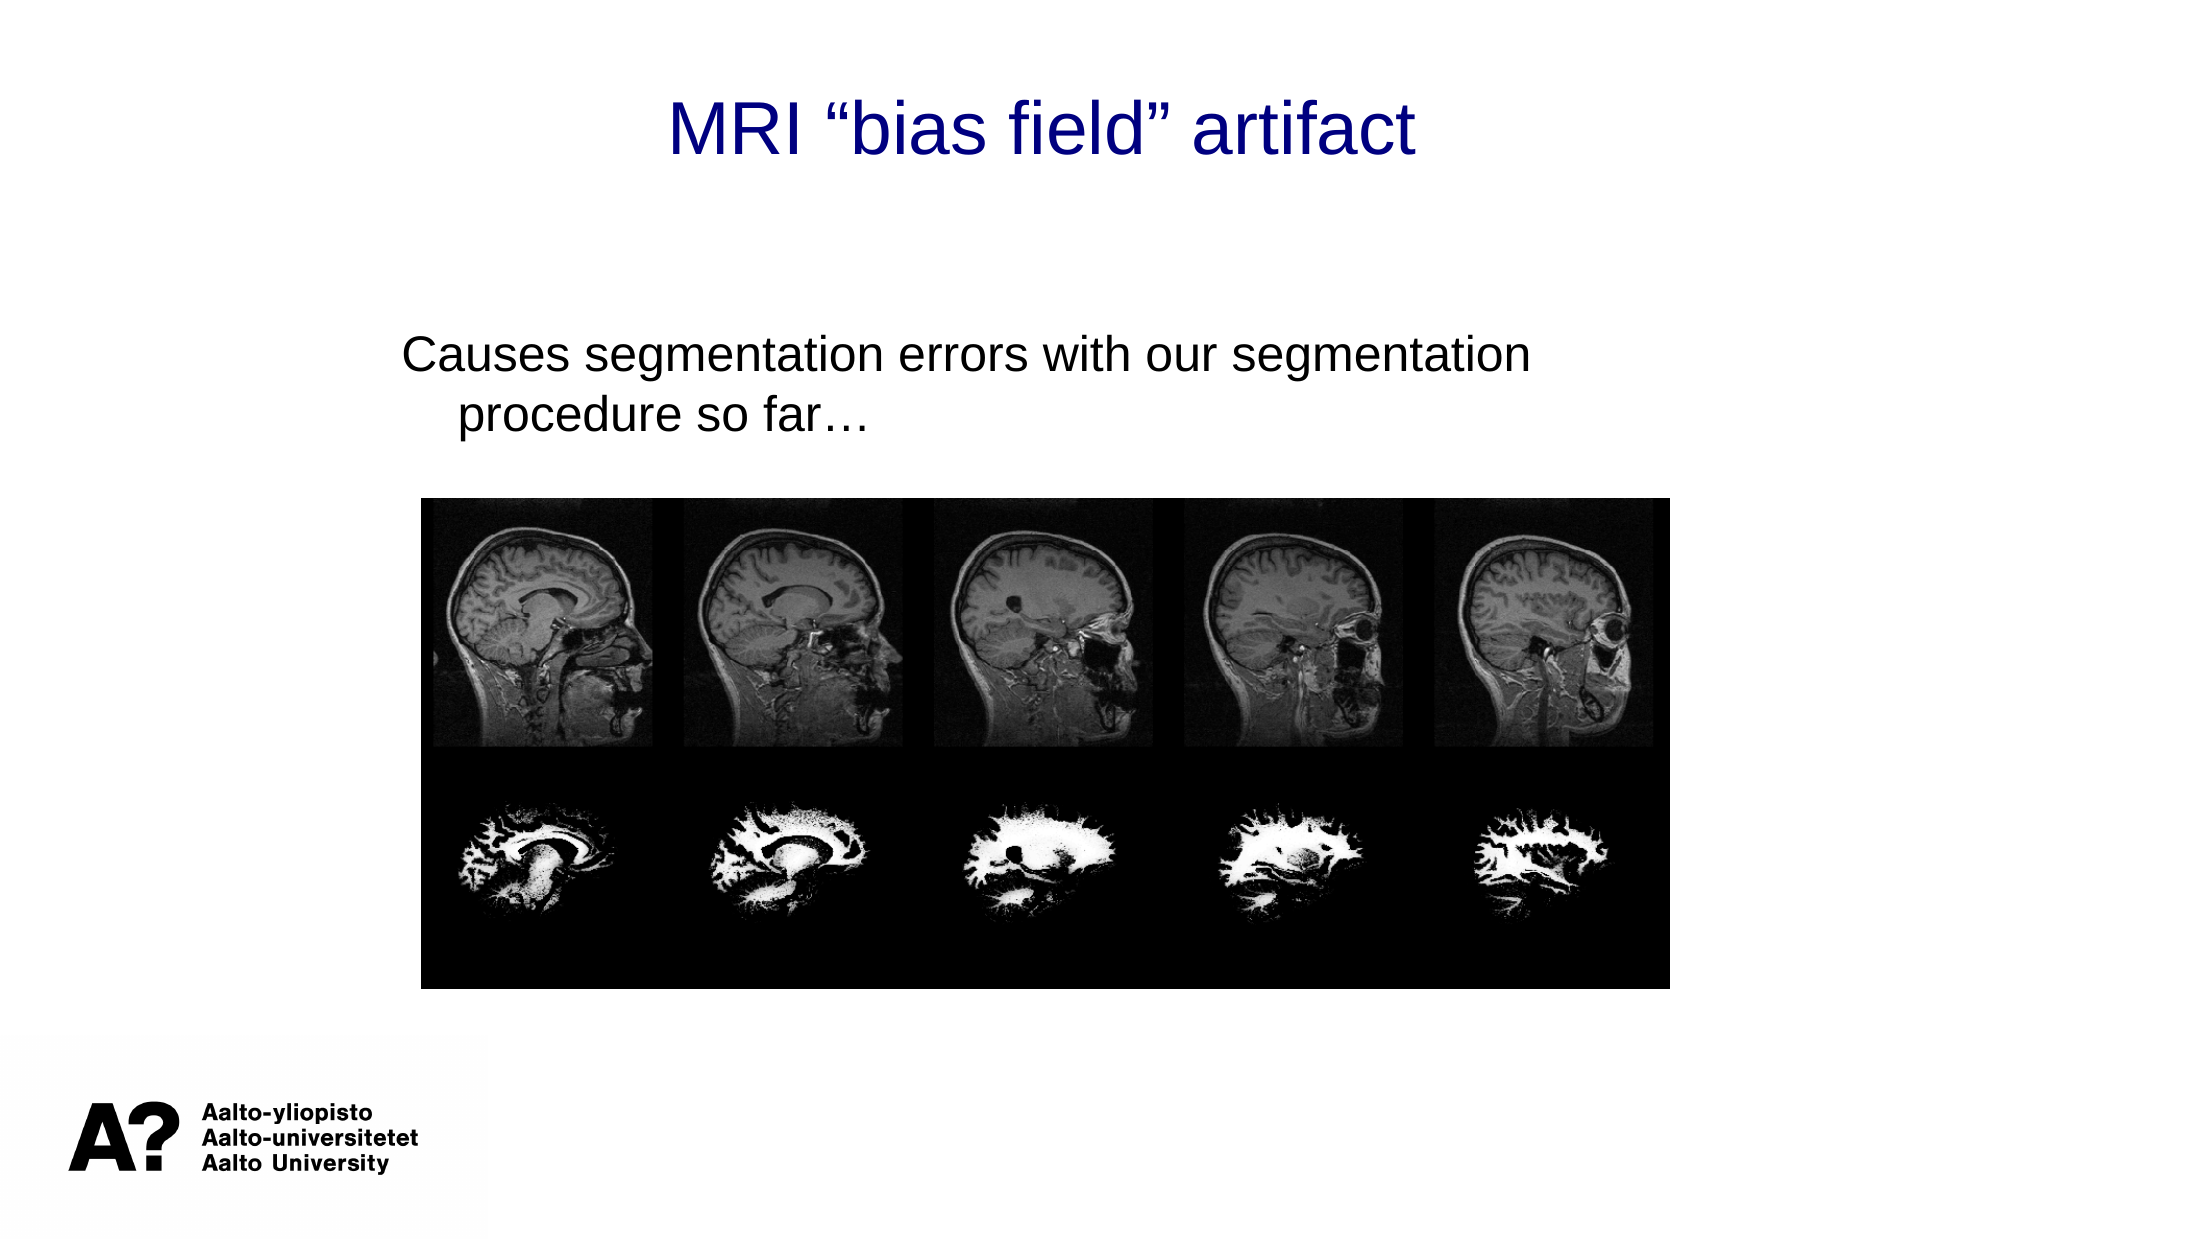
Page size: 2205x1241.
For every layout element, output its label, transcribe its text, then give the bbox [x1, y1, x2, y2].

picture [421, 498, 1670, 989]
title MRI “bias field” artifact [386, 65, 1699, 179]
list Causes segmentation errors with our segmentation procedure so far… [386, 313, 1699, 1002]
picture [0, 1035, 488, 1239]
